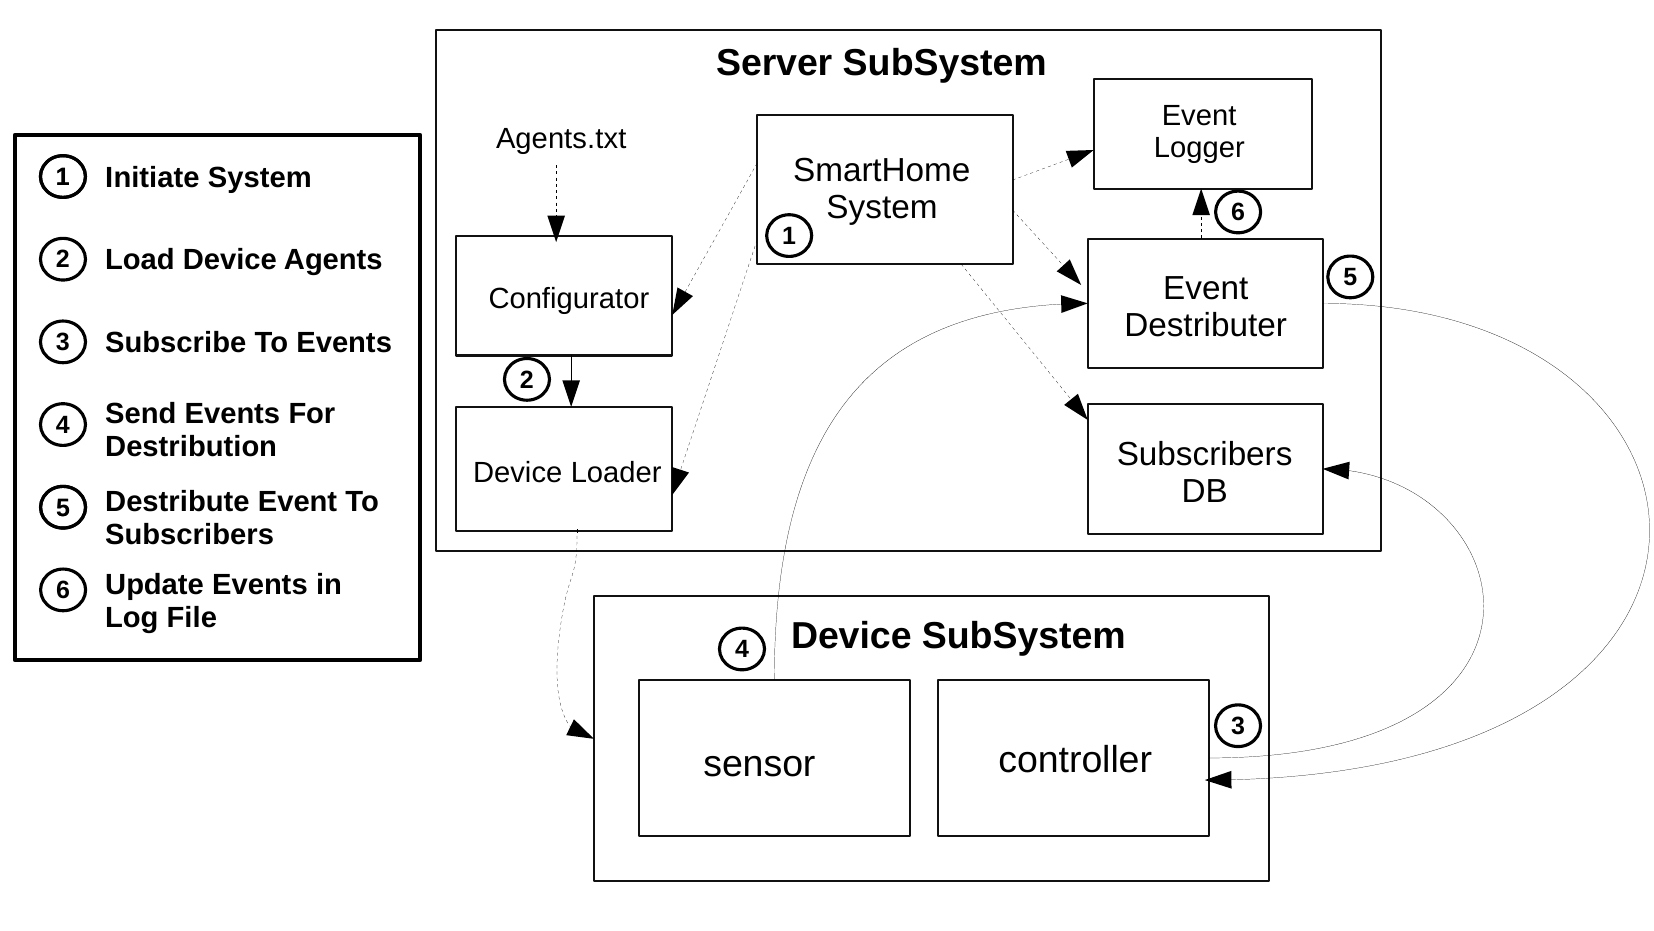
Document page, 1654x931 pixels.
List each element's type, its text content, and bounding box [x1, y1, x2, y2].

text_box 6 [1215, 191, 1261, 233]
text_box Subscribe To Events [90, 318, 408, 367]
text_box Agents.txt [481, 114, 644, 175]
text_box 2 [40, 238, 86, 281]
text_box sensor [688, 735, 864, 834]
text_box Event Logger [1139, 91, 1291, 180]
text_box 1 [40, 155, 86, 198]
text_box 2 [504, 358, 550, 401]
text_box 6 [40, 569, 86, 611]
text_box Initiate System [90, 153, 327, 201]
text_box Load Device Agents [90, 235, 398, 284]
text_box Configurator [473, 274, 679, 356]
text_box Send Events For Destribution [90, 389, 351, 470]
text_box Device Loader [458, 448, 696, 530]
text_box 4 [719, 628, 765, 670]
text_box 5 [40, 486, 86, 529]
text_box 1 [766, 214, 812, 257]
text_box Event Destributer [1109, 262, 1306, 352]
text_box Update Events in Log File [90, 560, 358, 642]
text_box 3 [40, 321, 86, 363]
text_box 4 [40, 403, 86, 446]
text_box Subscribers DB [1102, 427, 1312, 517]
text_box SmartHome System [778, 144, 1001, 234]
text_box 3 [1215, 704, 1261, 747]
text_box Server SubSystem [701, 34, 1062, 92]
text_box 5 [1327, 256, 1373, 298]
text_box Destribute Event To Subscribers [90, 477, 395, 559]
text_box Device SubSystem [776, 607, 1152, 665]
text_box controller [983, 730, 1205, 830]
